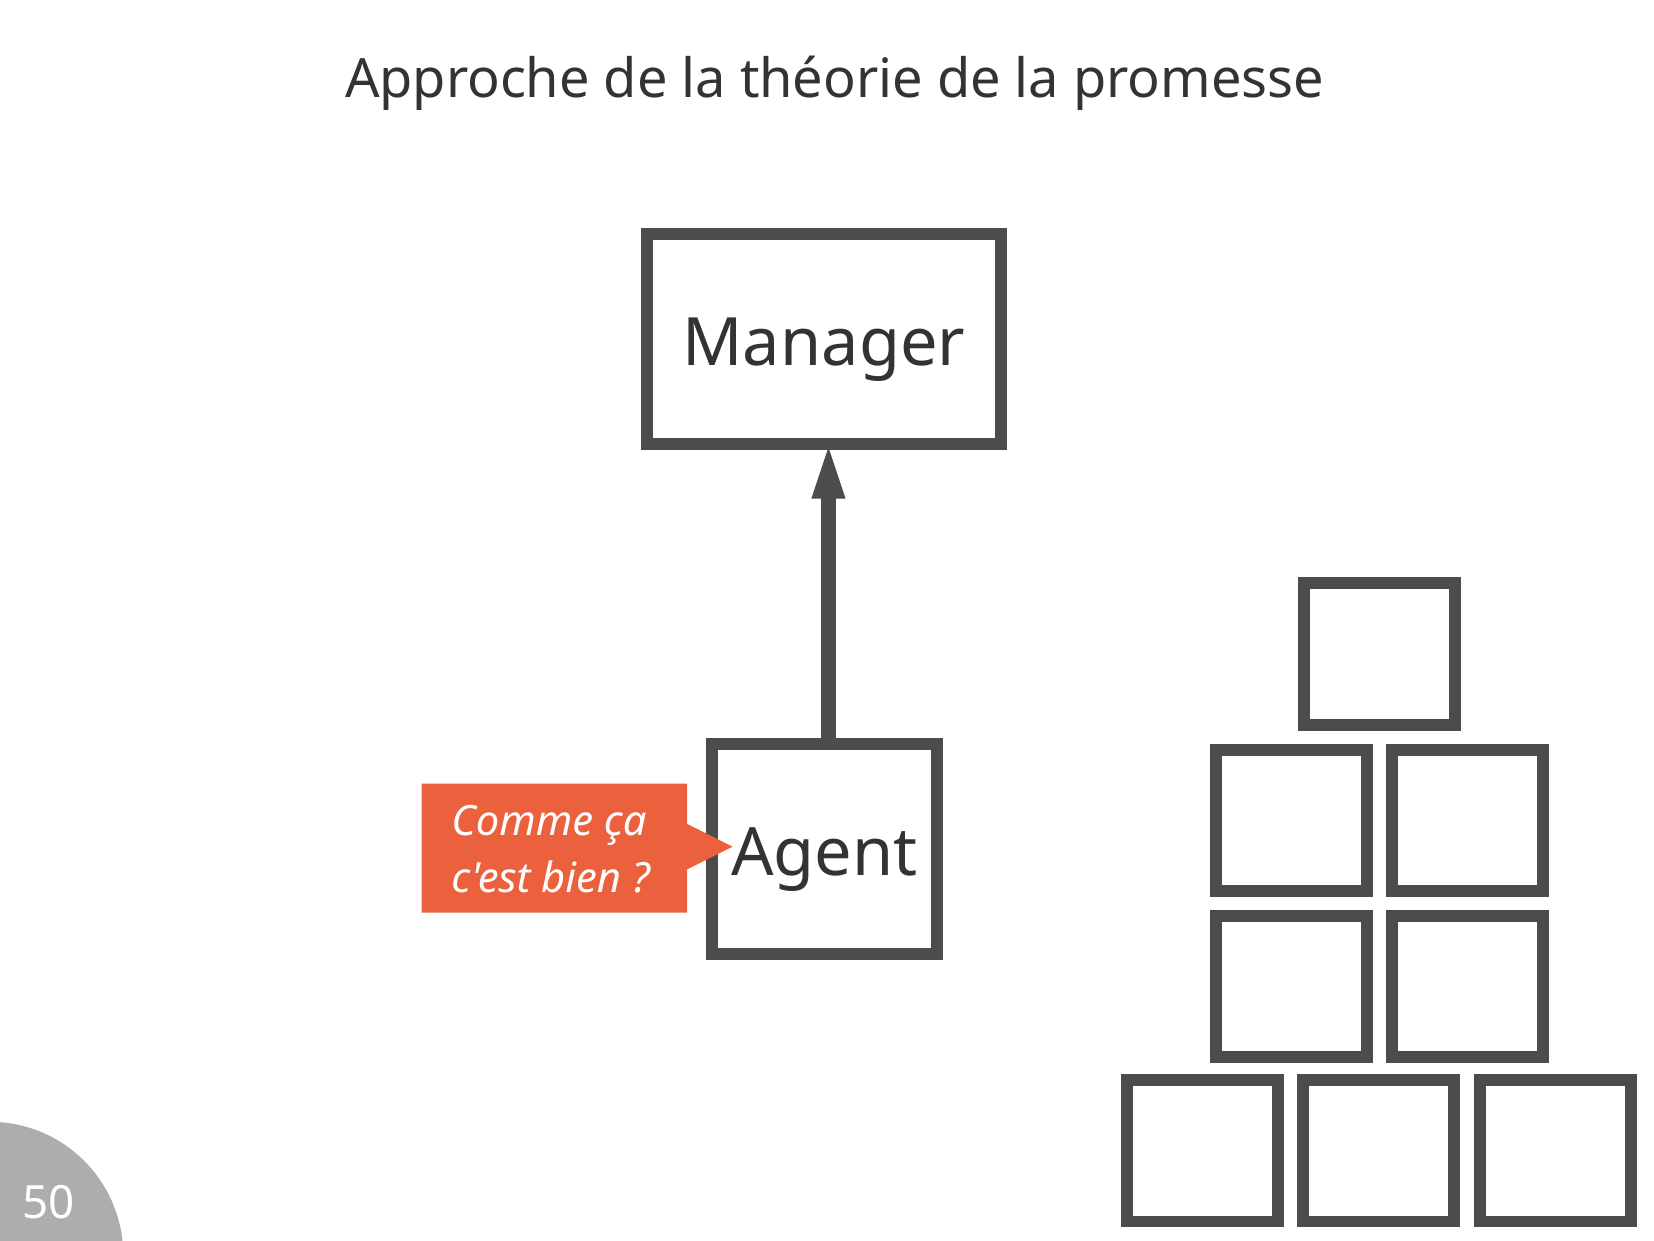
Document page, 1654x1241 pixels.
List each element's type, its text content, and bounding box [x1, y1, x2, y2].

text_box Agent [712, 744, 937, 955]
text_box Manager [647, 233, 1001, 445]
text_box Approche de la théorie de la promesse [50, 3, 1621, 151]
text_box Comme ça c'est bien ? [421, 783, 688, 913]
text_box [688, 824, 733, 869]
